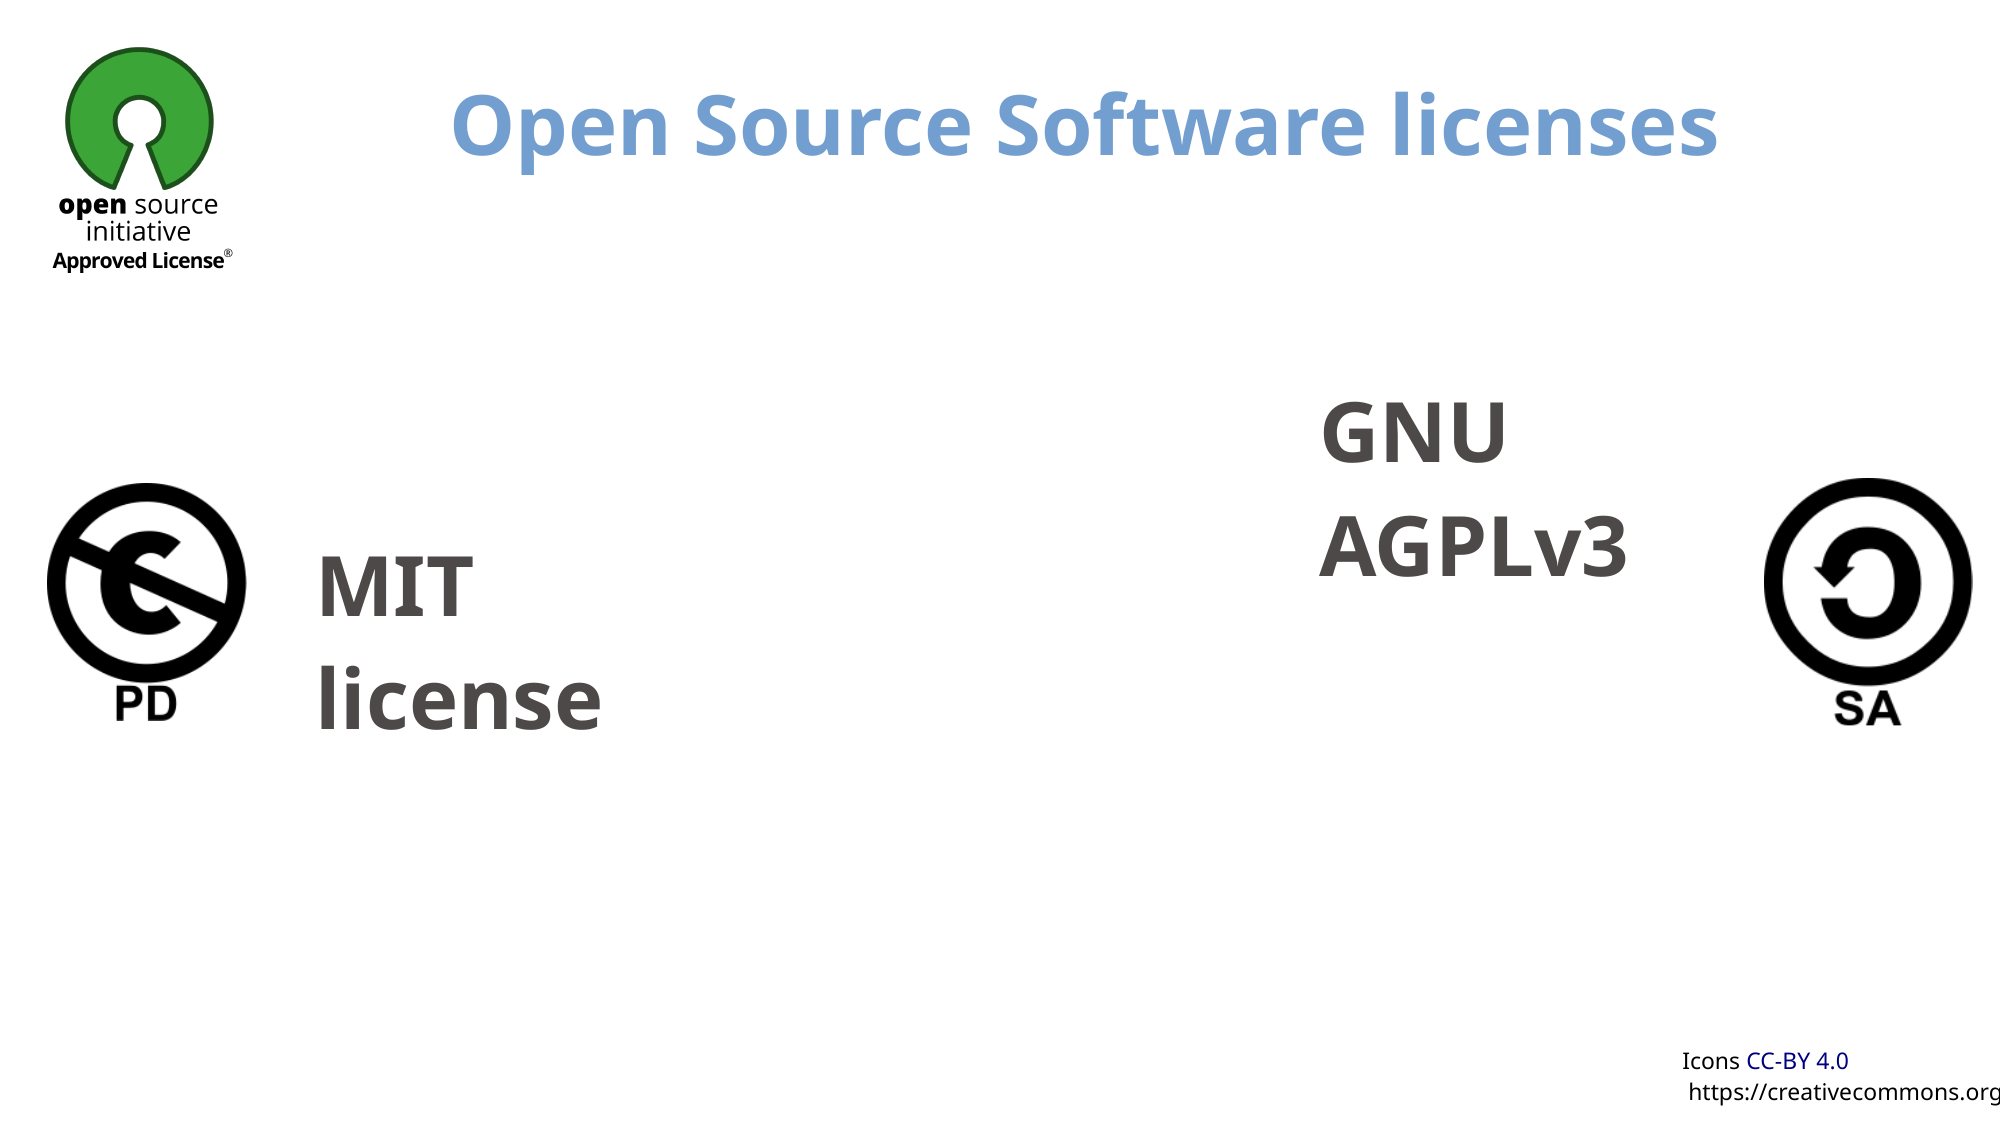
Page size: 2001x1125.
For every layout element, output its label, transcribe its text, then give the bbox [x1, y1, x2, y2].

picture [47, 32, 236, 284]
text_box MIT license [300, 519, 733, 618]
text_box Open Source Software licenses [434, 59, 1566, 212]
picture [1764, 478, 1973, 727]
picture [47, 483, 247, 721]
text_box Icons CC-BY 4.0 https://creativecommons.org/ [1667, 1037, 1985, 1099]
text_box GNU AGPLv3 [1304, 366, 1808, 465]
